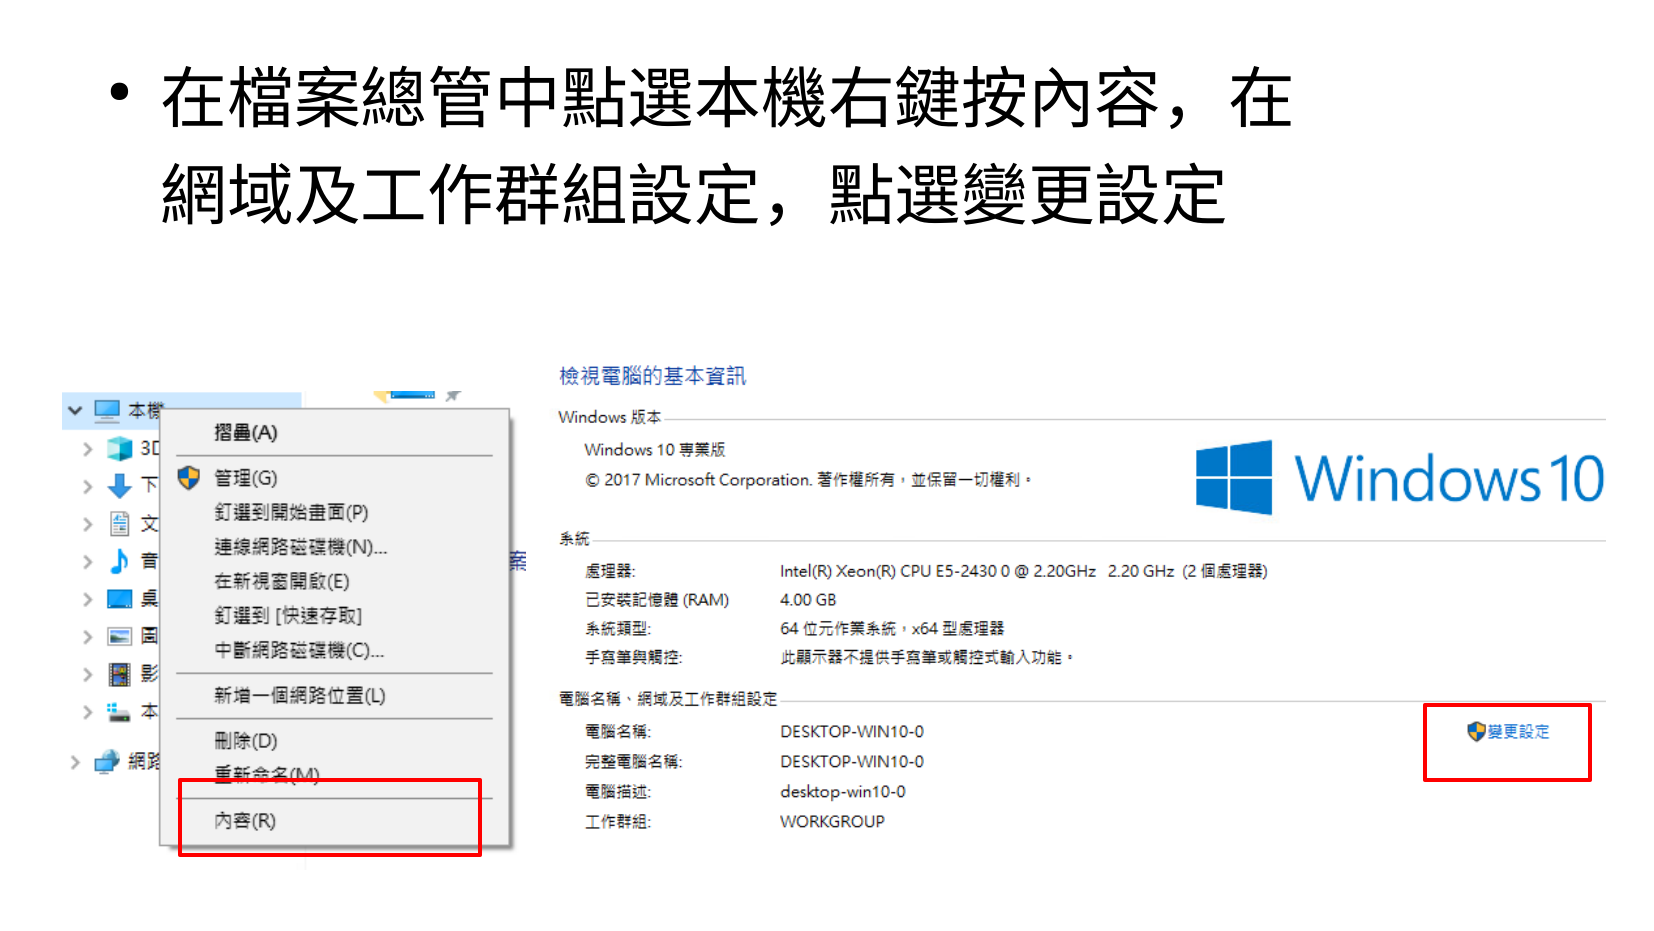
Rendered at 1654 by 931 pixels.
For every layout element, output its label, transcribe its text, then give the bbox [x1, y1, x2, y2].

picture [62, 391, 526, 871]
title 在檔案總管中點選本機右鍵按內容，在網域及工作群組設定，點選變更設定 [90, 45, 1359, 239]
picture [547, 359, 1606, 847]
